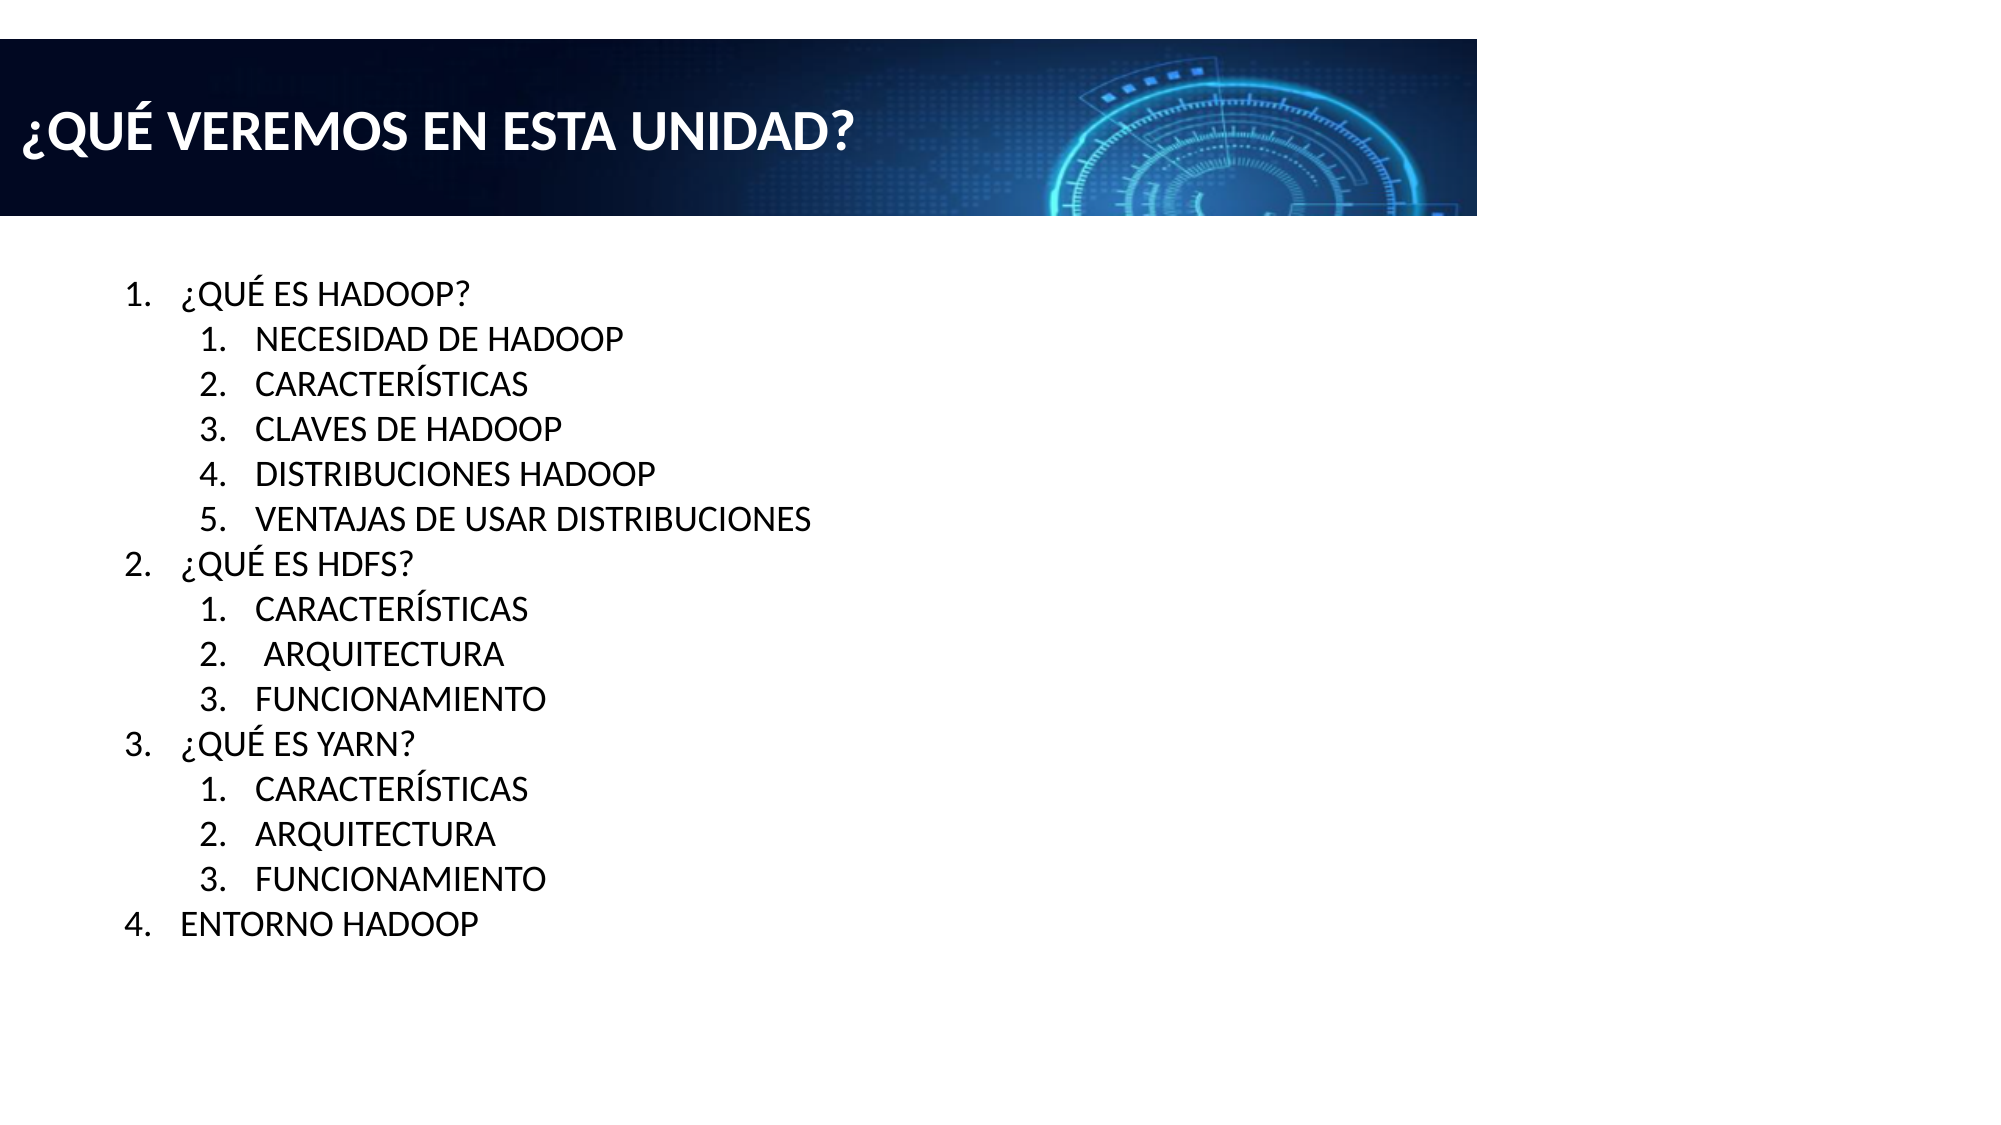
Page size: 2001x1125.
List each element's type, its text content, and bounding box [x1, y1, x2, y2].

text_box ¿QUÉ ES HADOOP? NECESIDAD DE HADOOP CARACTERÍSTICAS CLAVES DE HADOOP DISTRIBUCIONES HADOOP VENTAJAS DE USAR DISTRIBUCIONES ¿QUÉ ES HDFS? CARACTERÍSTICAS ARQUITECTURA FUNCIONAMIENTO ¿QUÉ ES YARN? CARACTERÍSTICAS ARQUITECTURA FUNCIONAMIENTO ENTORNO HADOOP [109, 261, 828, 1125]
picture [0, 39, 1477, 216]
text_box ¿QUÉ VEREMOS EN ESTA UNIDAD? [5, 84, 872, 170]
